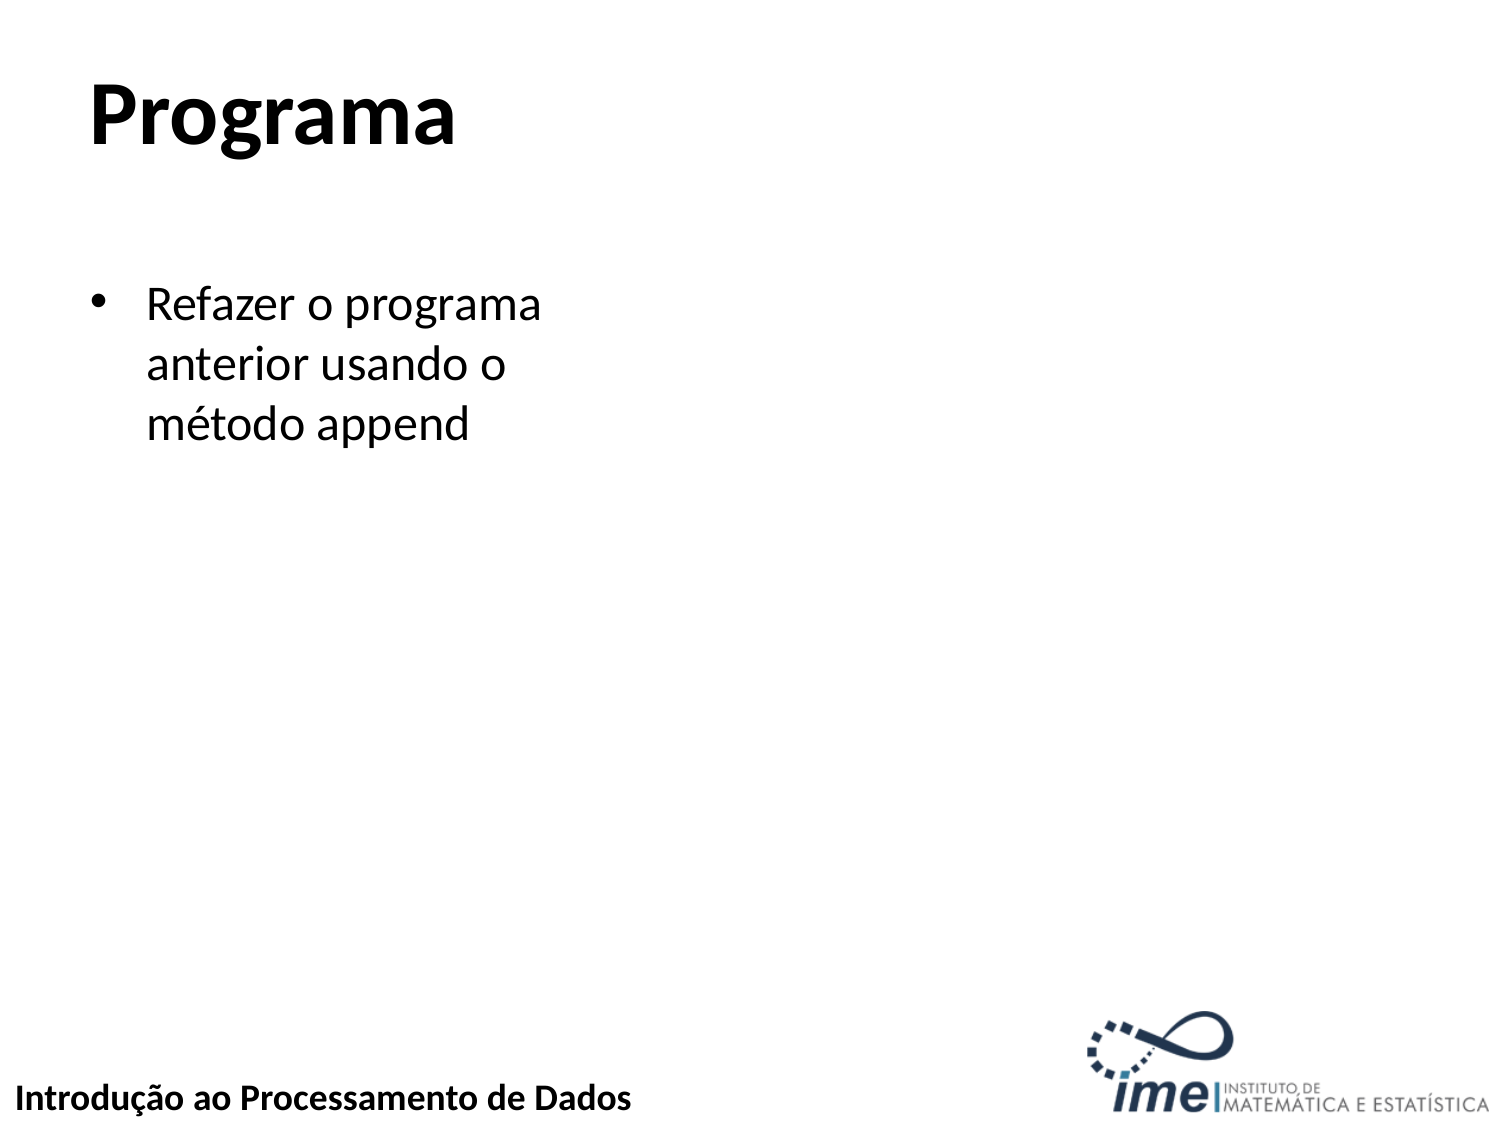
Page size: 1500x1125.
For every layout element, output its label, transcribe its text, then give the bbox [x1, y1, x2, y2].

picture [1086, 1011, 1495, 1115]
list Refazer o programa anterior usando o método append [75, 262, 597, 1005]
title Programa [75, 45, 1425, 233]
